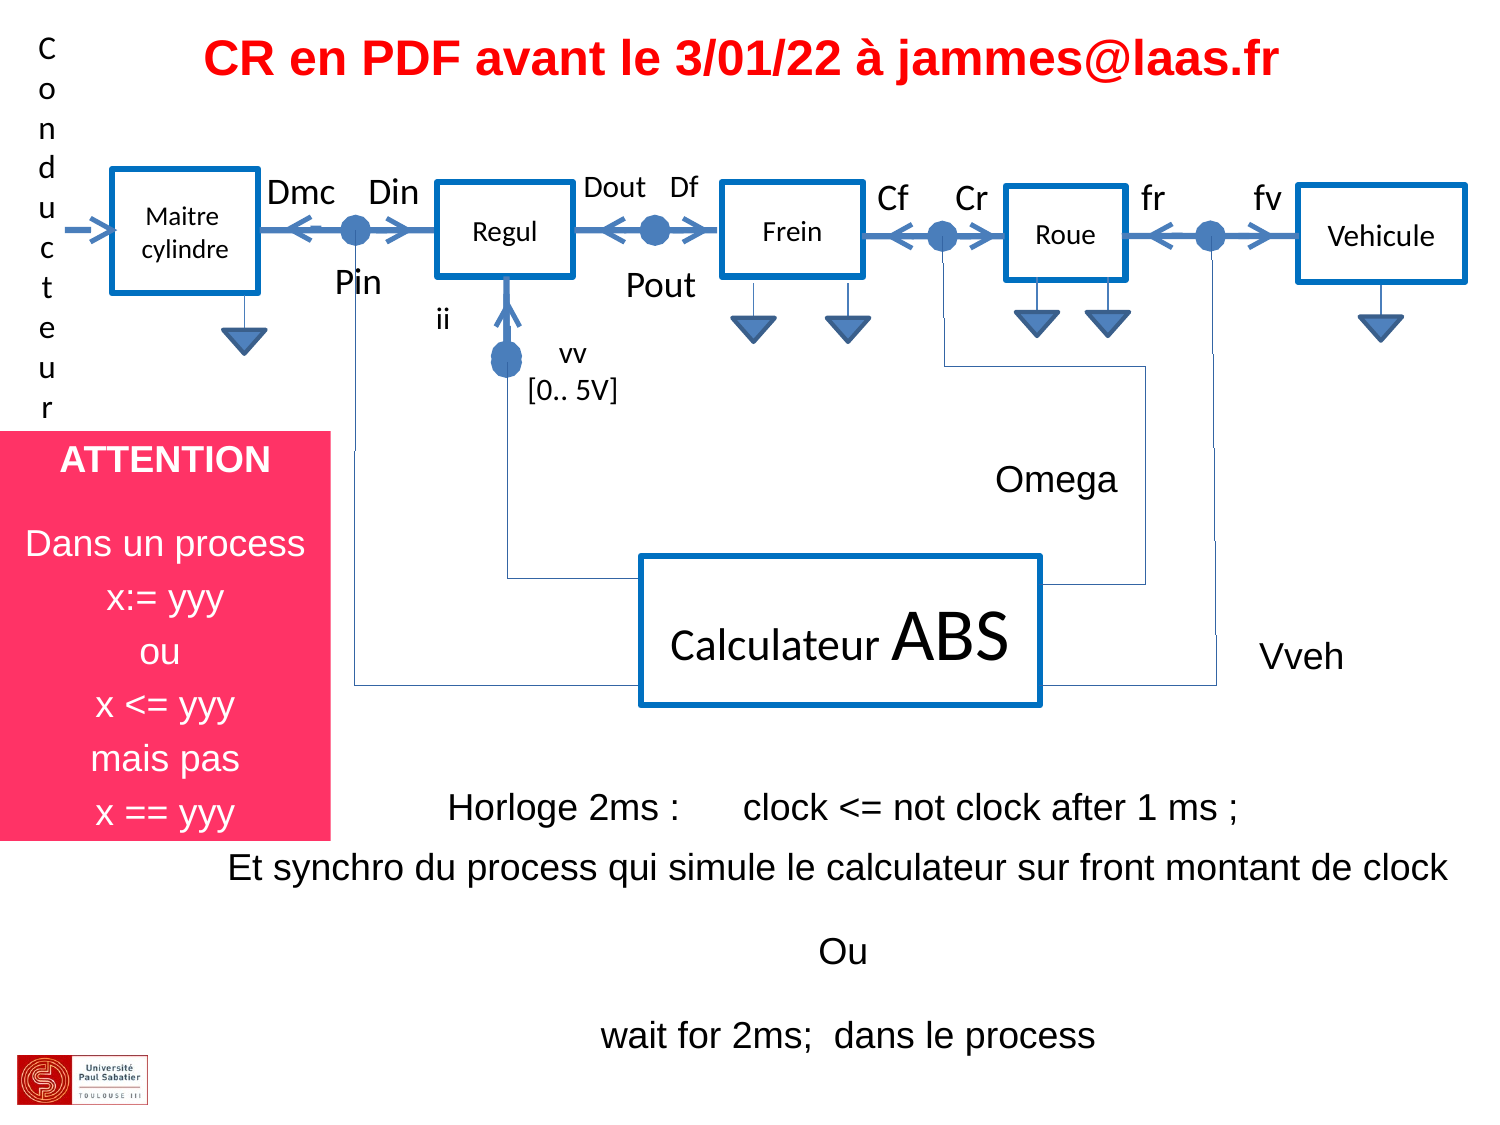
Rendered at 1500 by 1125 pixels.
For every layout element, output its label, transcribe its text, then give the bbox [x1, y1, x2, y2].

text_box Maitre cylindre [112, 169, 259, 294]
text_box [1359, 316, 1403, 341]
text_box fv [1230, 165, 1306, 225]
text_box [826, 317, 870, 342]
text_box Cr [934, 165, 1010, 226]
text_box Horloge 2ms : clock <= not clock after 1 ms ; Et synchro du process qui simule le calculateur sur front montant de clock Ou wait for 2ms; dans le process [212, 779, 1487, 1111]
text_box Calculateur ABS [640, 556, 1040, 706]
text_box Pout [611, 253, 712, 313]
text_box [1015, 311, 1059, 337]
text_box Omega [980, 451, 1133, 508]
text_box ATTENTION Dans un process x:= yyy ou x <= yyy mais pas x == yyy [0, 431, 331, 841]
text_box ii [510, 291, 520, 324]
text_box Dmc [242, 159, 361, 220]
text_box ii [366, 291, 503, 344]
text_box Cf [855, 165, 931, 226]
text_box Roue [1005, 185, 1126, 280]
text_box Vehicule [1298, 185, 1466, 282]
text_box vv [0.. 5V] [508, 324, 650, 415]
text_box [732, 317, 775, 342]
text_box Din [361, 159, 438, 220]
text_box Dout [562, 159, 668, 212]
text_box Conducteur [23, 18, 71, 431]
text_box fr [1116, 165, 1191, 225]
text_box Df [668, 159, 722, 212]
text_box Regul [437, 182, 573, 277]
text_box [222, 329, 266, 354]
text_box Vveh [1244, 628, 1360, 686]
text_box Pin [356, 249, 398, 310]
text_box Pin [319, 249, 355, 310]
text_box vv [0.. 5V] [496, 375, 507, 415]
text_box [1086, 311, 1130, 337]
text_box Frein [721, 182, 864, 277]
picture [17, 1055, 148, 1105]
text_box CR en PDF avant le 3/01/22 à jammes@laas.fr [188, 22, 1359, 119]
text_box Pin [368, 278, 376, 291]
